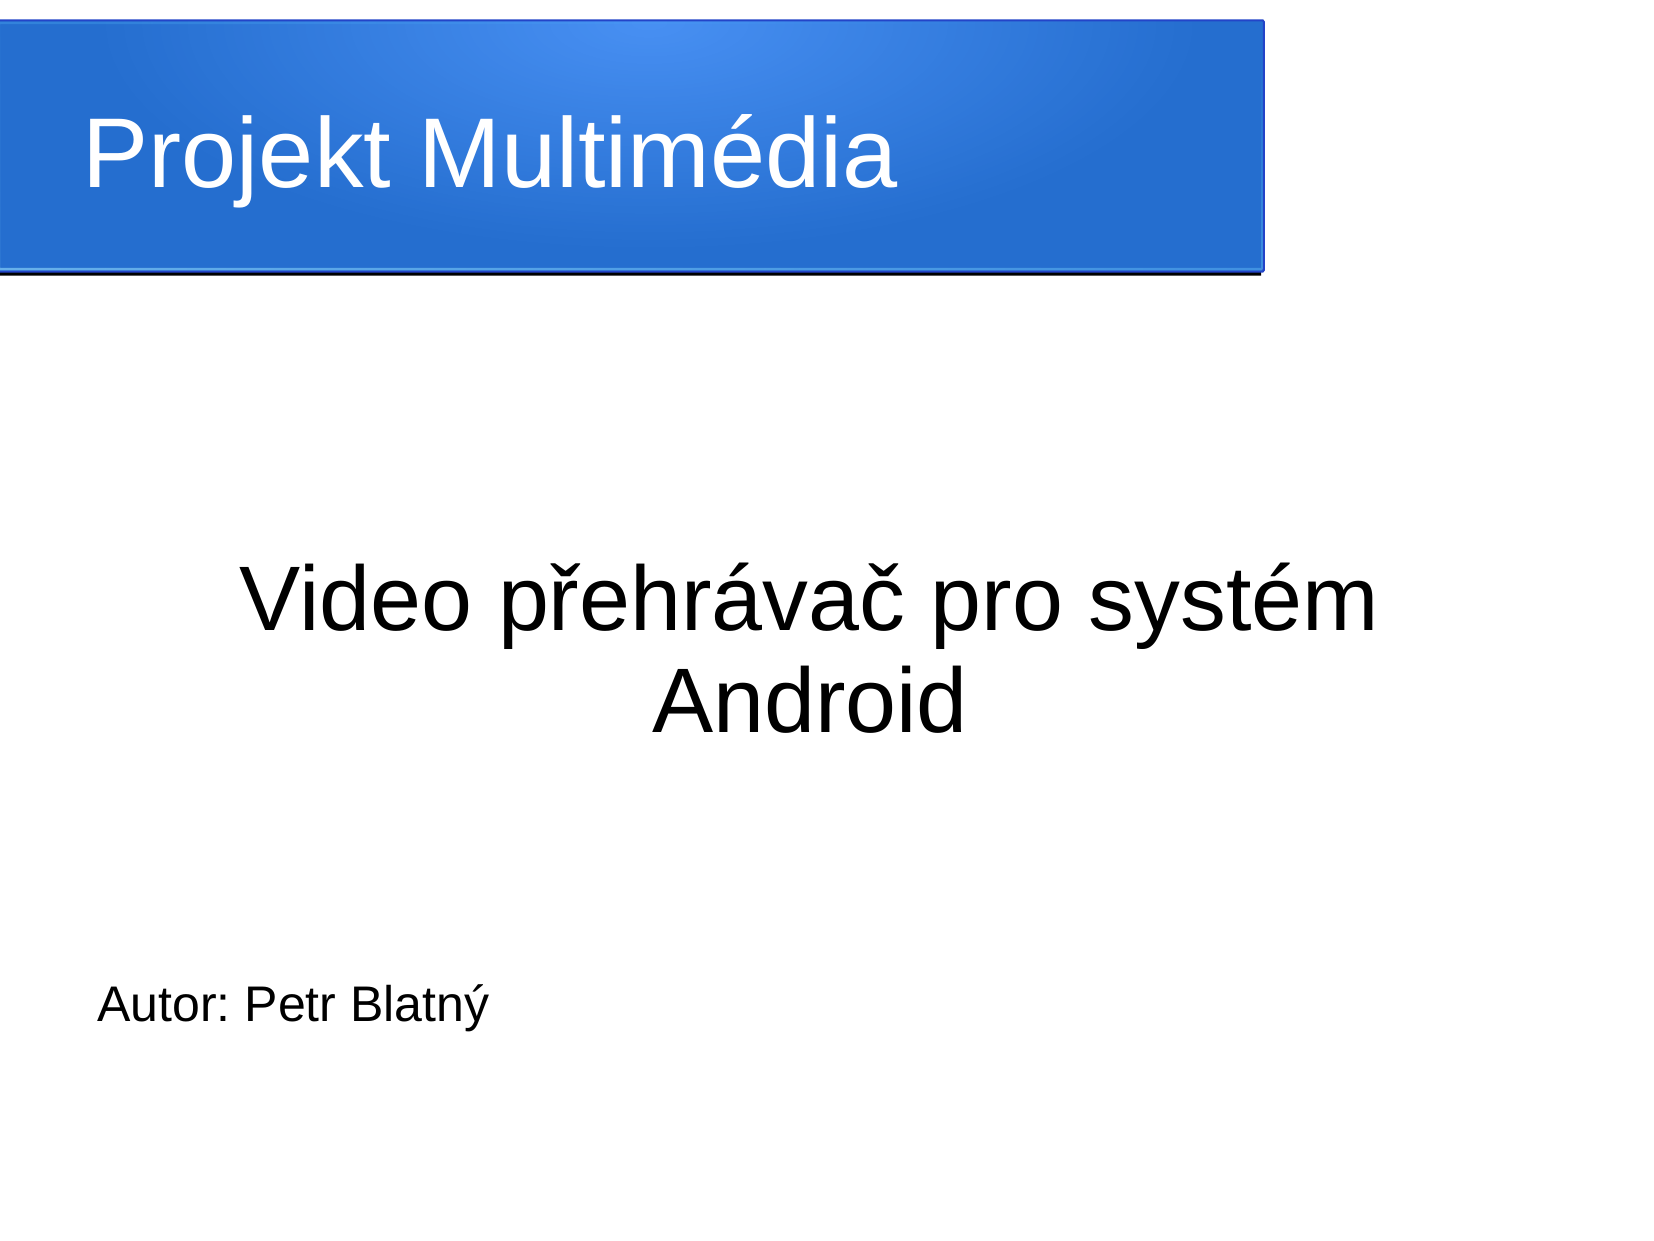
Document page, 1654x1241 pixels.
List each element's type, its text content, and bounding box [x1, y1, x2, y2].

text_box Autor: Petr Blatný [82, 968, 505, 1040]
title Projekt Multimédia [82, 49, 1250, 257]
subtitle Video přehrávač pro systém Android [82, 290, 1538, 1010]
